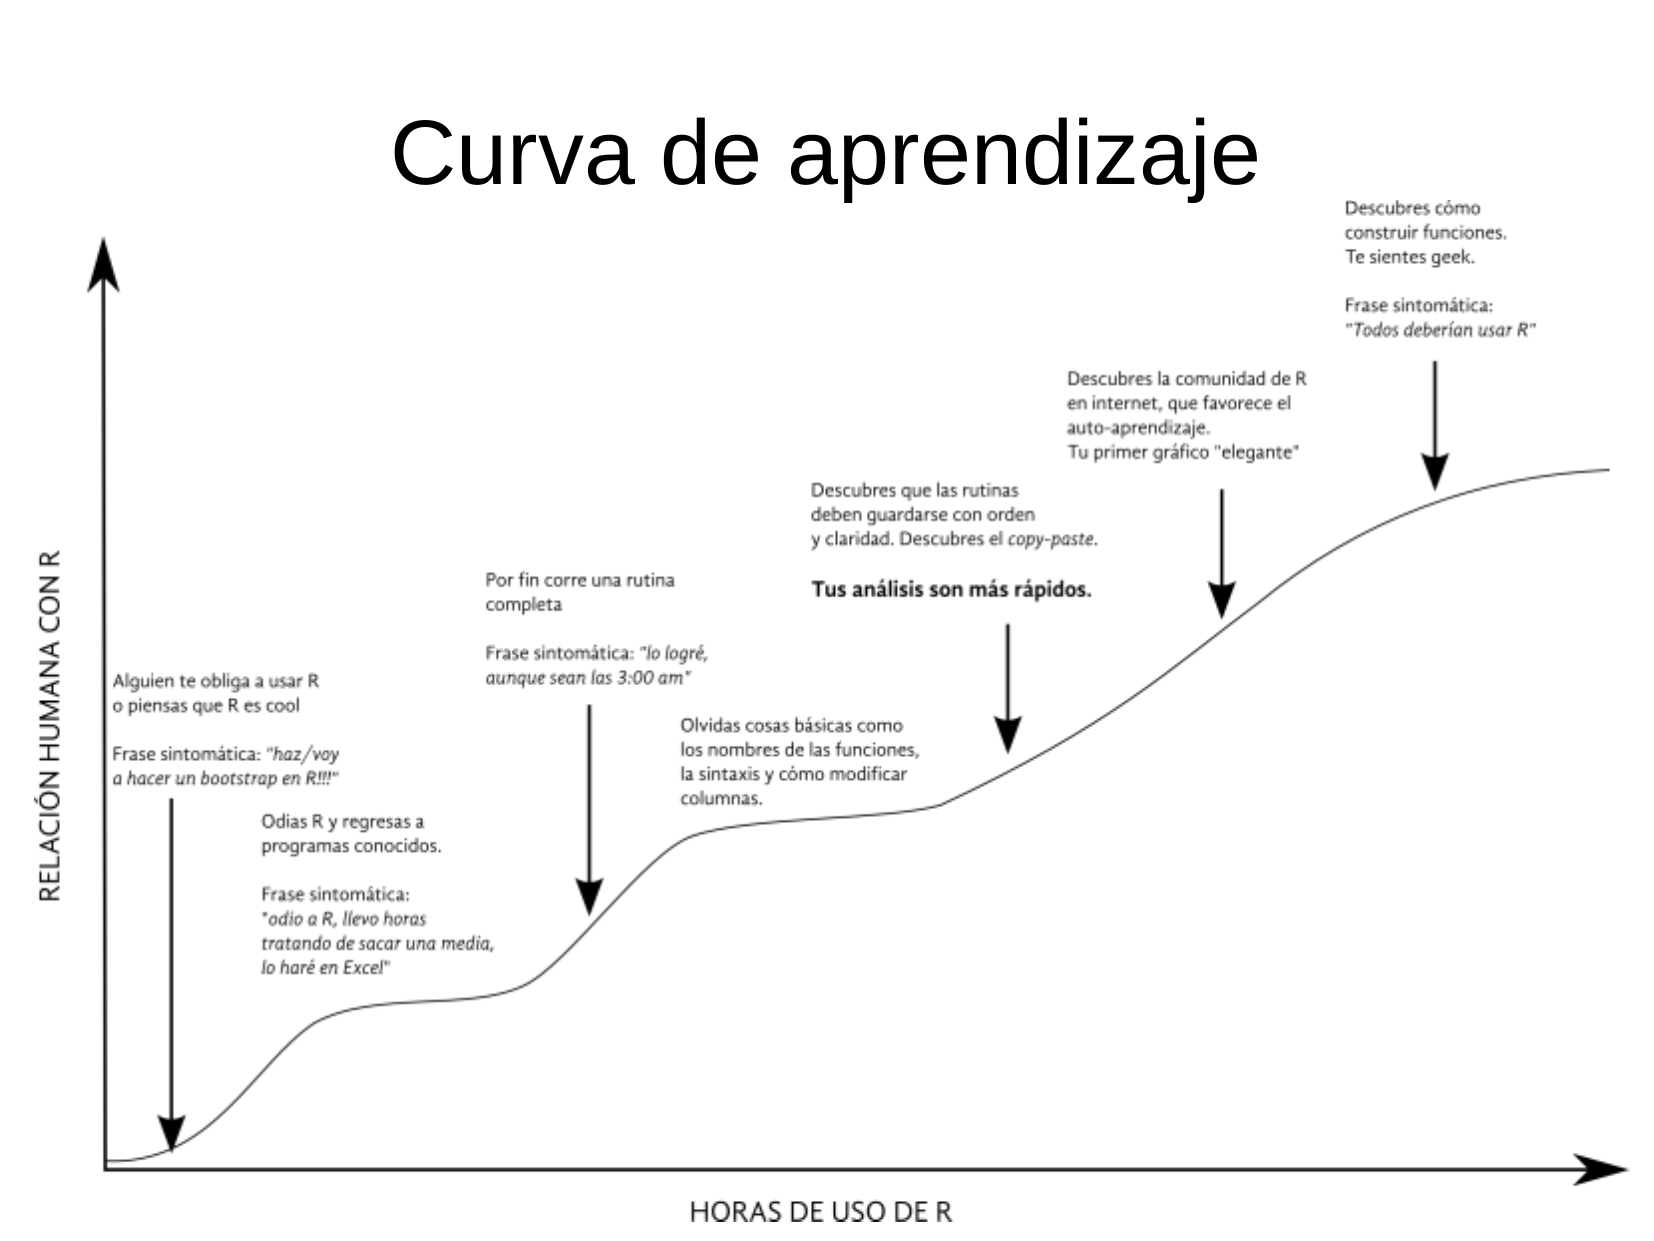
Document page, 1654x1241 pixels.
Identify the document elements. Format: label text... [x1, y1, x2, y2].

title Curva de aprendizaje [82, 49, 1571, 200]
picture [34, 200, 1630, 1222]
